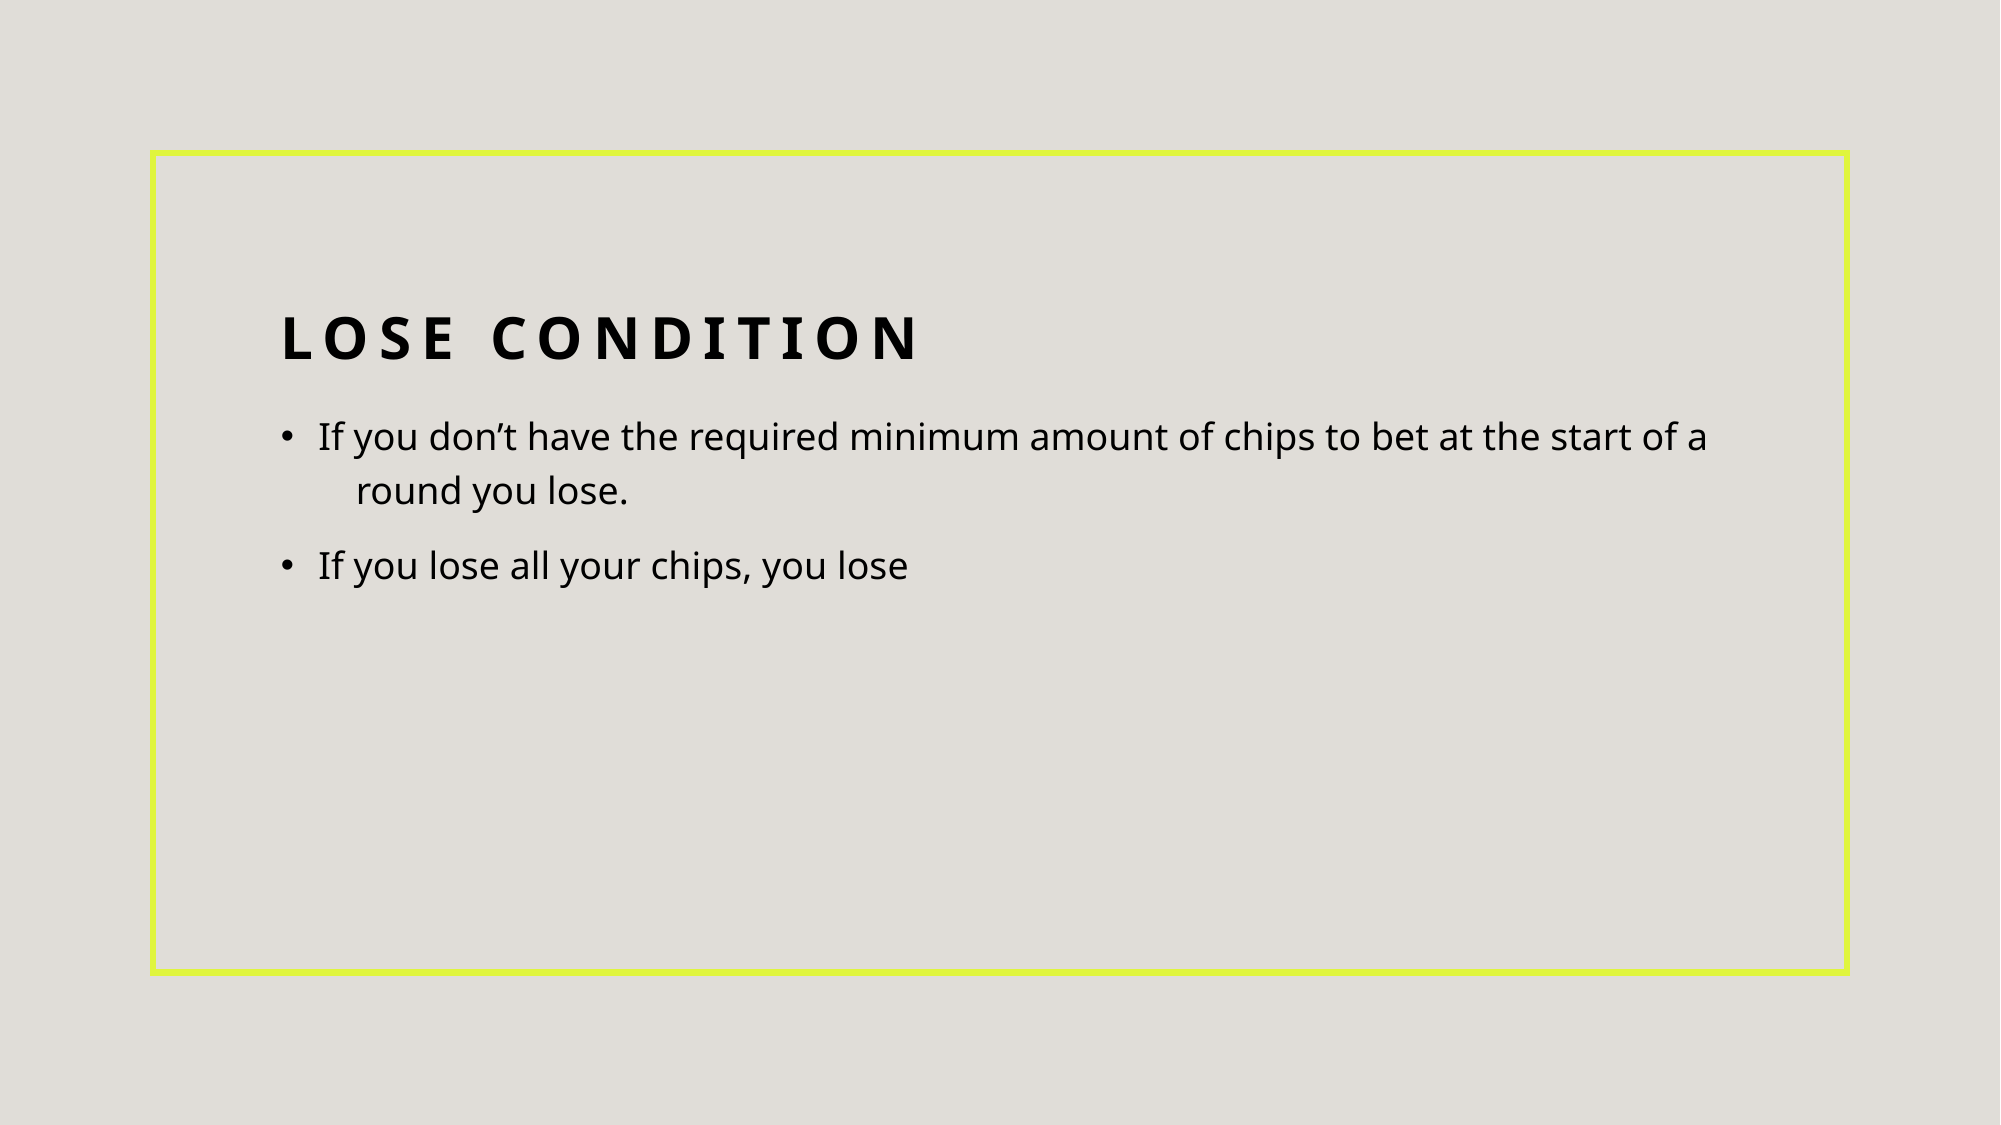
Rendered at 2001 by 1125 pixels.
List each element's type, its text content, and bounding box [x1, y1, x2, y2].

title Lose condition [265, 202, 1739, 379]
list If you don’t have the required minimum amount of chips to bet at the start of a round you lose. If you lose all your chips, you lose [265, 396, 1739, 913]
